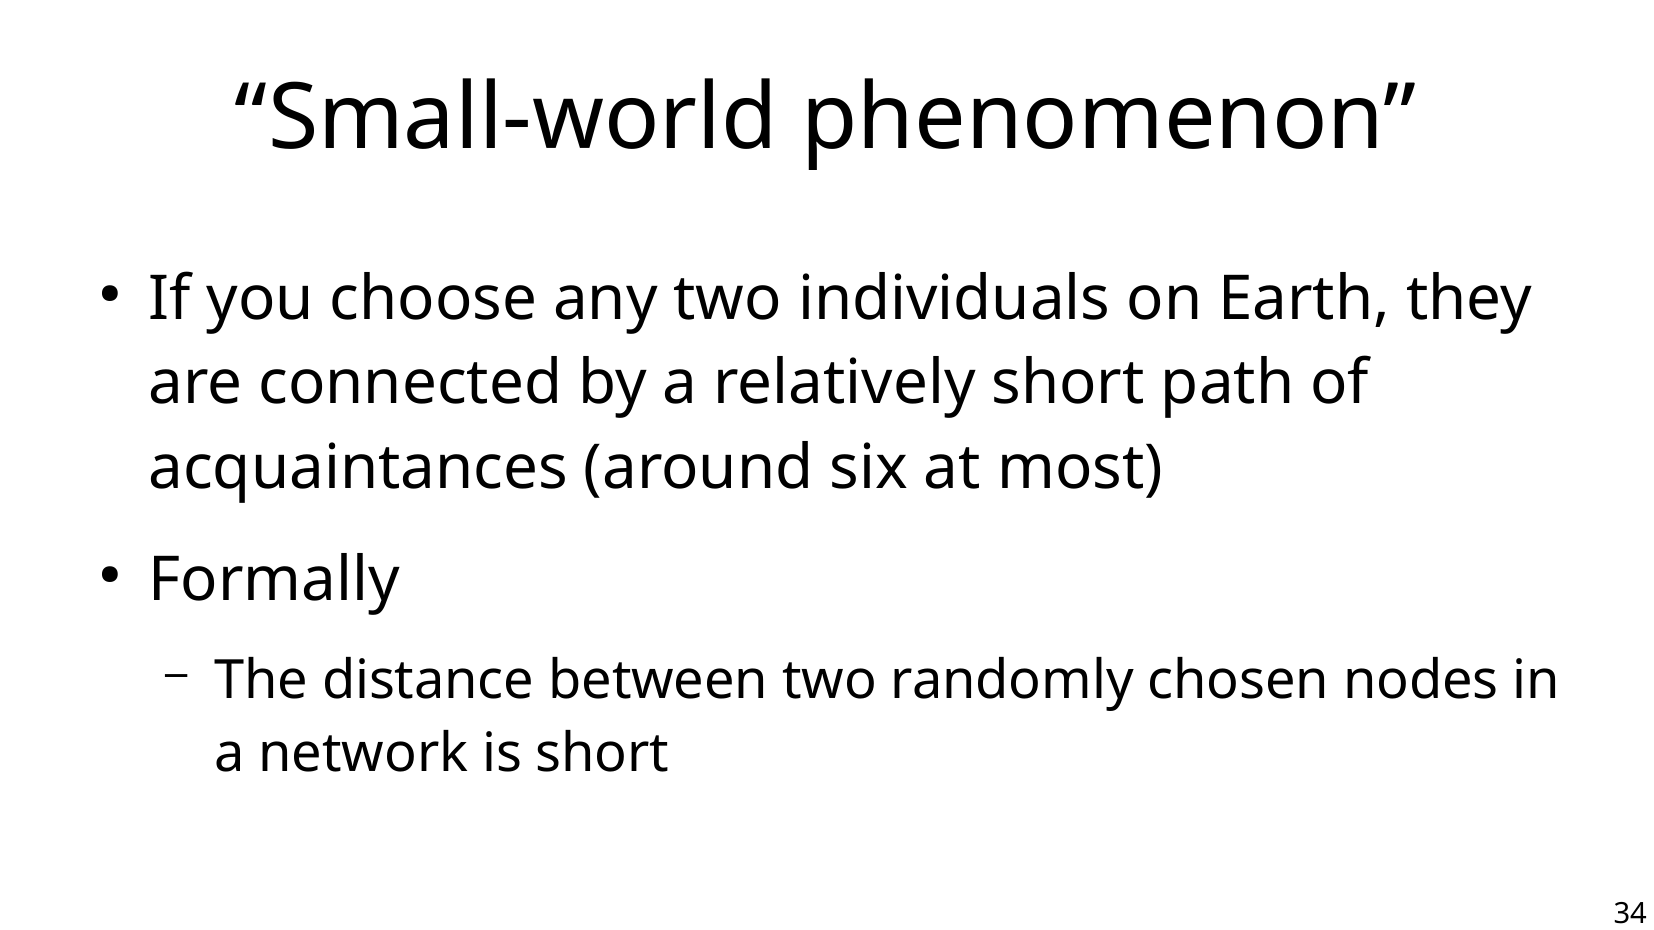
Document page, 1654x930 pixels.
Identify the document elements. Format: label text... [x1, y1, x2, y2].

title “Small-world phenomenon” [82, 1, 1571, 225]
list If you choose any two individuals on Earth, they are connected by a relatively short path of acquaintances (around six at most) Formally The distance between two randomly chosen nodes in a network is short [82, 252, 1571, 793]
